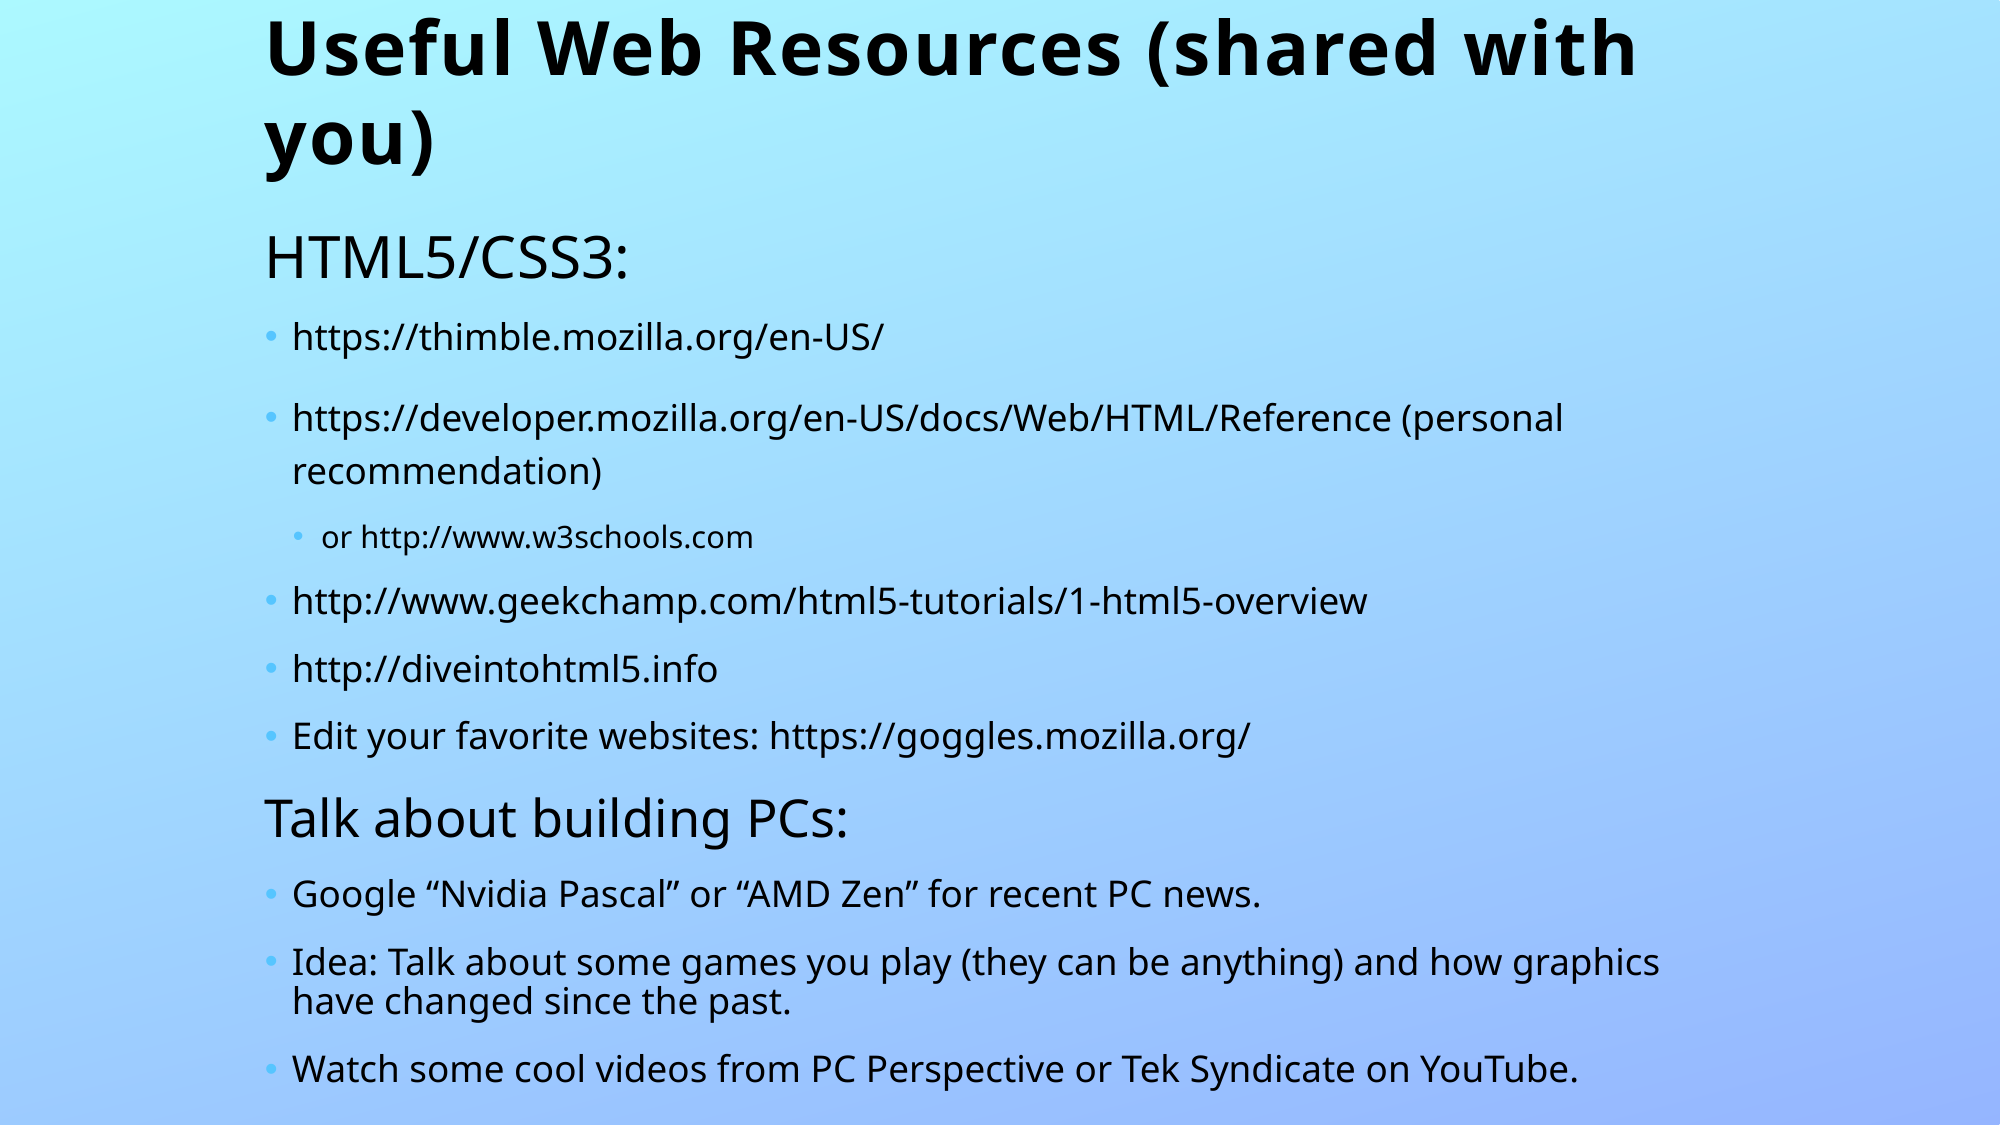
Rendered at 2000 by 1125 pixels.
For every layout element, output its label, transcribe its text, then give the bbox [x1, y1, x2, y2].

title Useful Web Resources (shared with you) [249, 62, 1750, 188]
list HTML5/CSS3: https://thimble.mozilla.org/en-US/ https://developer.mozilla.org/en-US/docs/Web/HTML/Reference (personal recommendation) or http://www.w3schools.com http://www.geekchamp.com/html5-tutorials/1-html5-overview http://diveintohtml5.info Edit your favorite websites: https://goggles.mozilla.org/ Talk about building PCs: Google “Nvidia Pascal” or “AMD Zen” for recent PC news. Idea: Talk about some games you play (they can be anything) and how graphics have changed since the past. Watch some cool videos from PC Perspective or Tek Syndicate on YouTube. [249, 212, 1749, 1100]
